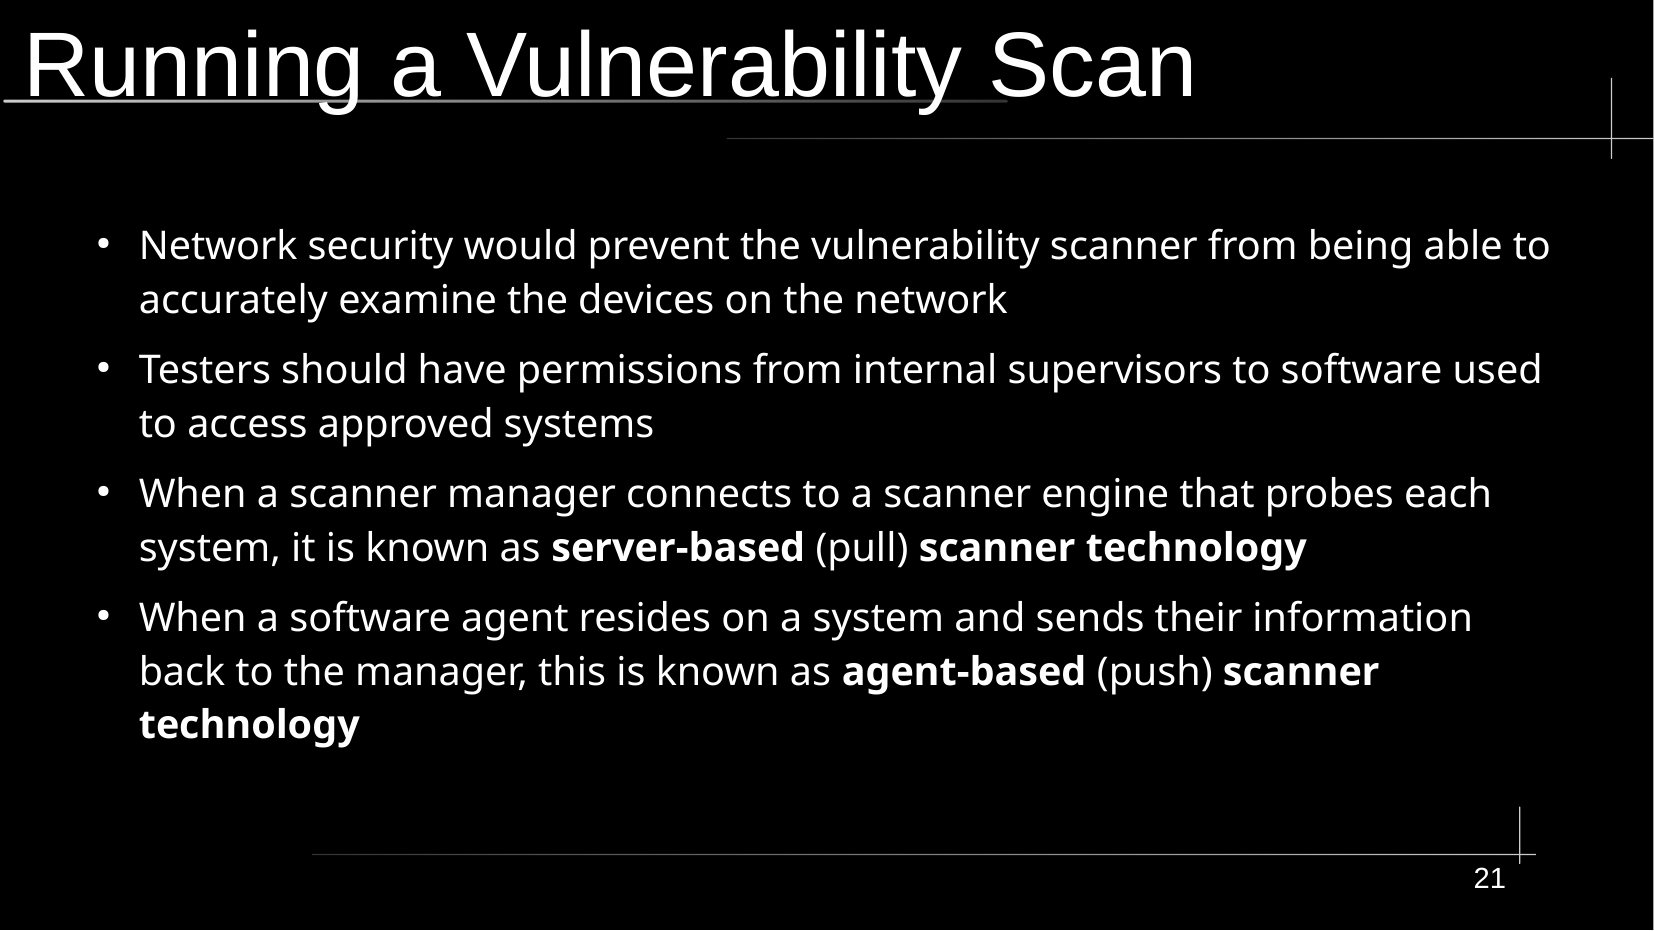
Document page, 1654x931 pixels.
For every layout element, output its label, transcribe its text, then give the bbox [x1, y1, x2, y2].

list Network security would prevent the vulnerability scanner from being able to accurately examine the devices on the network Testers should have permissions from internal supervisors to software used to access approved systems When a scanner manager connects to a scanner engine that probes each system, it is known as server-based (pull) scanner technology When a software agent resides on a system and sends their information back to the manager, this is known as agent-based (push) scanner technology [82, 217, 1571, 758]
title Running a Vulnerability Scan [23, 11, 1589, 119]
